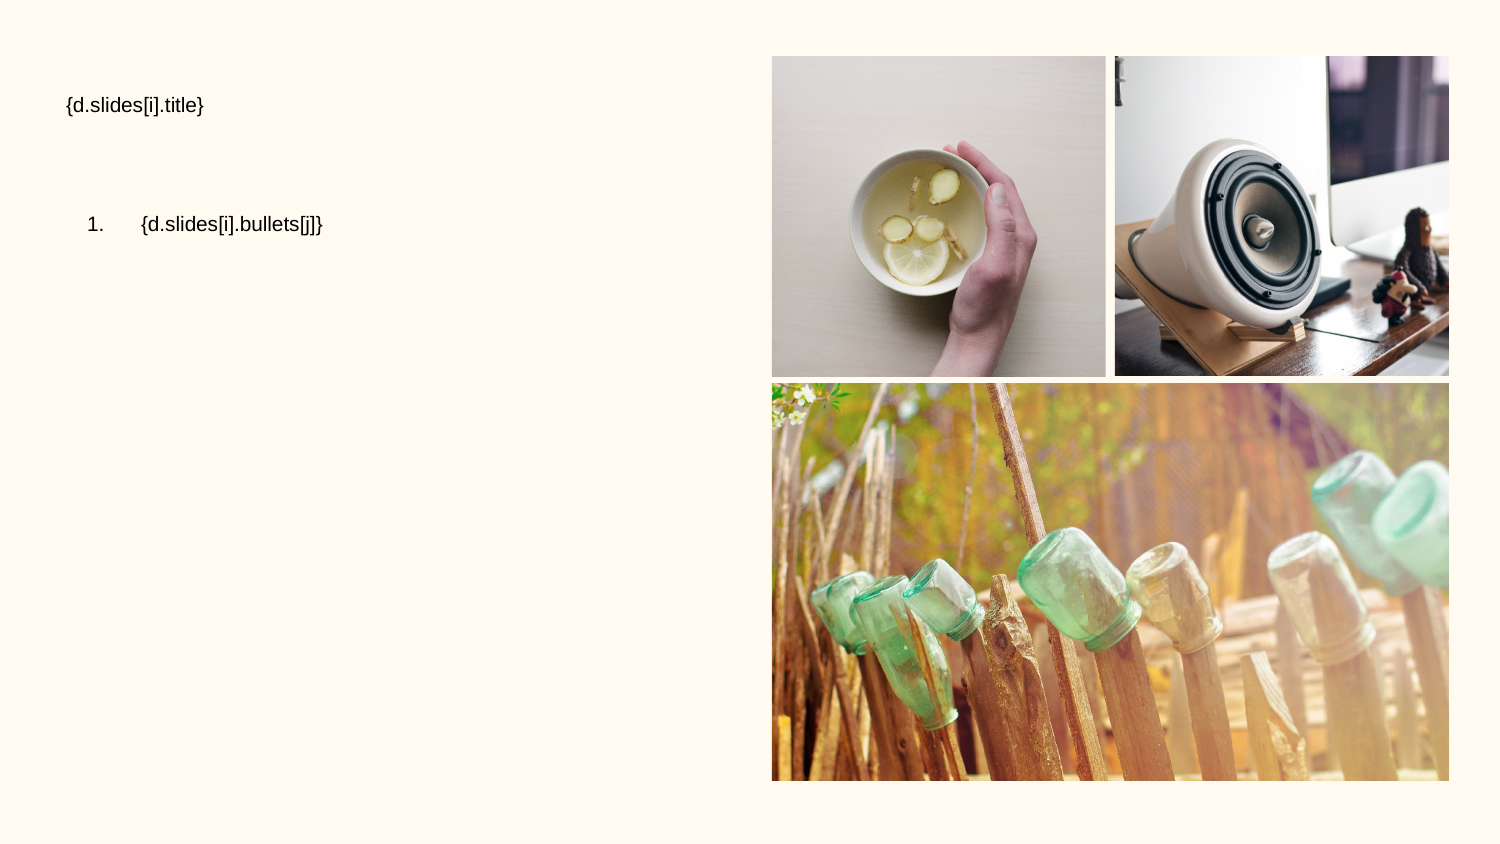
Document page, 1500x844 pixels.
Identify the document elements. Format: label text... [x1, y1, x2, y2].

picture [1114, 56, 1449, 376]
title {d.slides[i].title} [51, 72, 771, 174]
picture [771, 383, 1449, 781]
title {d.slides[i].title} [1106, 72, 1114, 174]
list {d.slides[i].bullets[j]} [51, 192, 708, 750]
picture [771, 56, 1106, 377]
